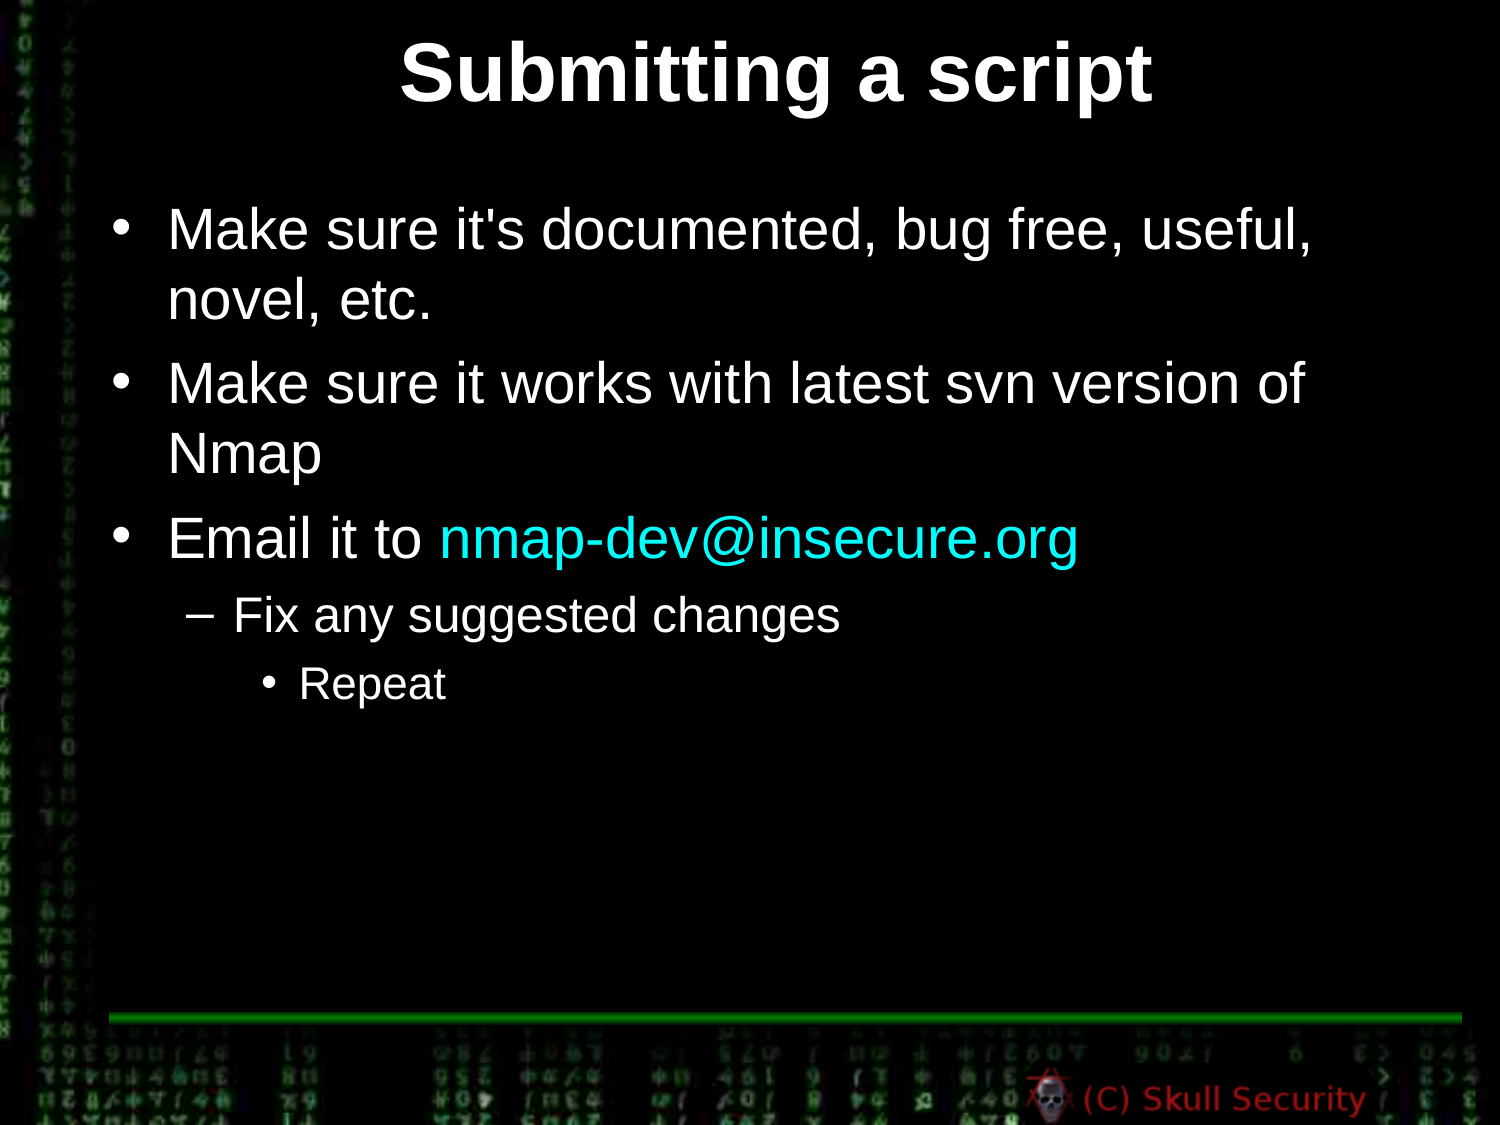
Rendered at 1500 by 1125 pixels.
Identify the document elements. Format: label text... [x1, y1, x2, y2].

picture [0, 0, 1500, 1125]
title Submitting a script [103, 5, 1450, 131]
list Make sure it's documented, bug free, useful, novel, etc. Make sure it works with latest svn version of Nmap Email it to nmap-dev@insecure.org Fix any suggested changes Repeat [108, 183, 1459, 997]
